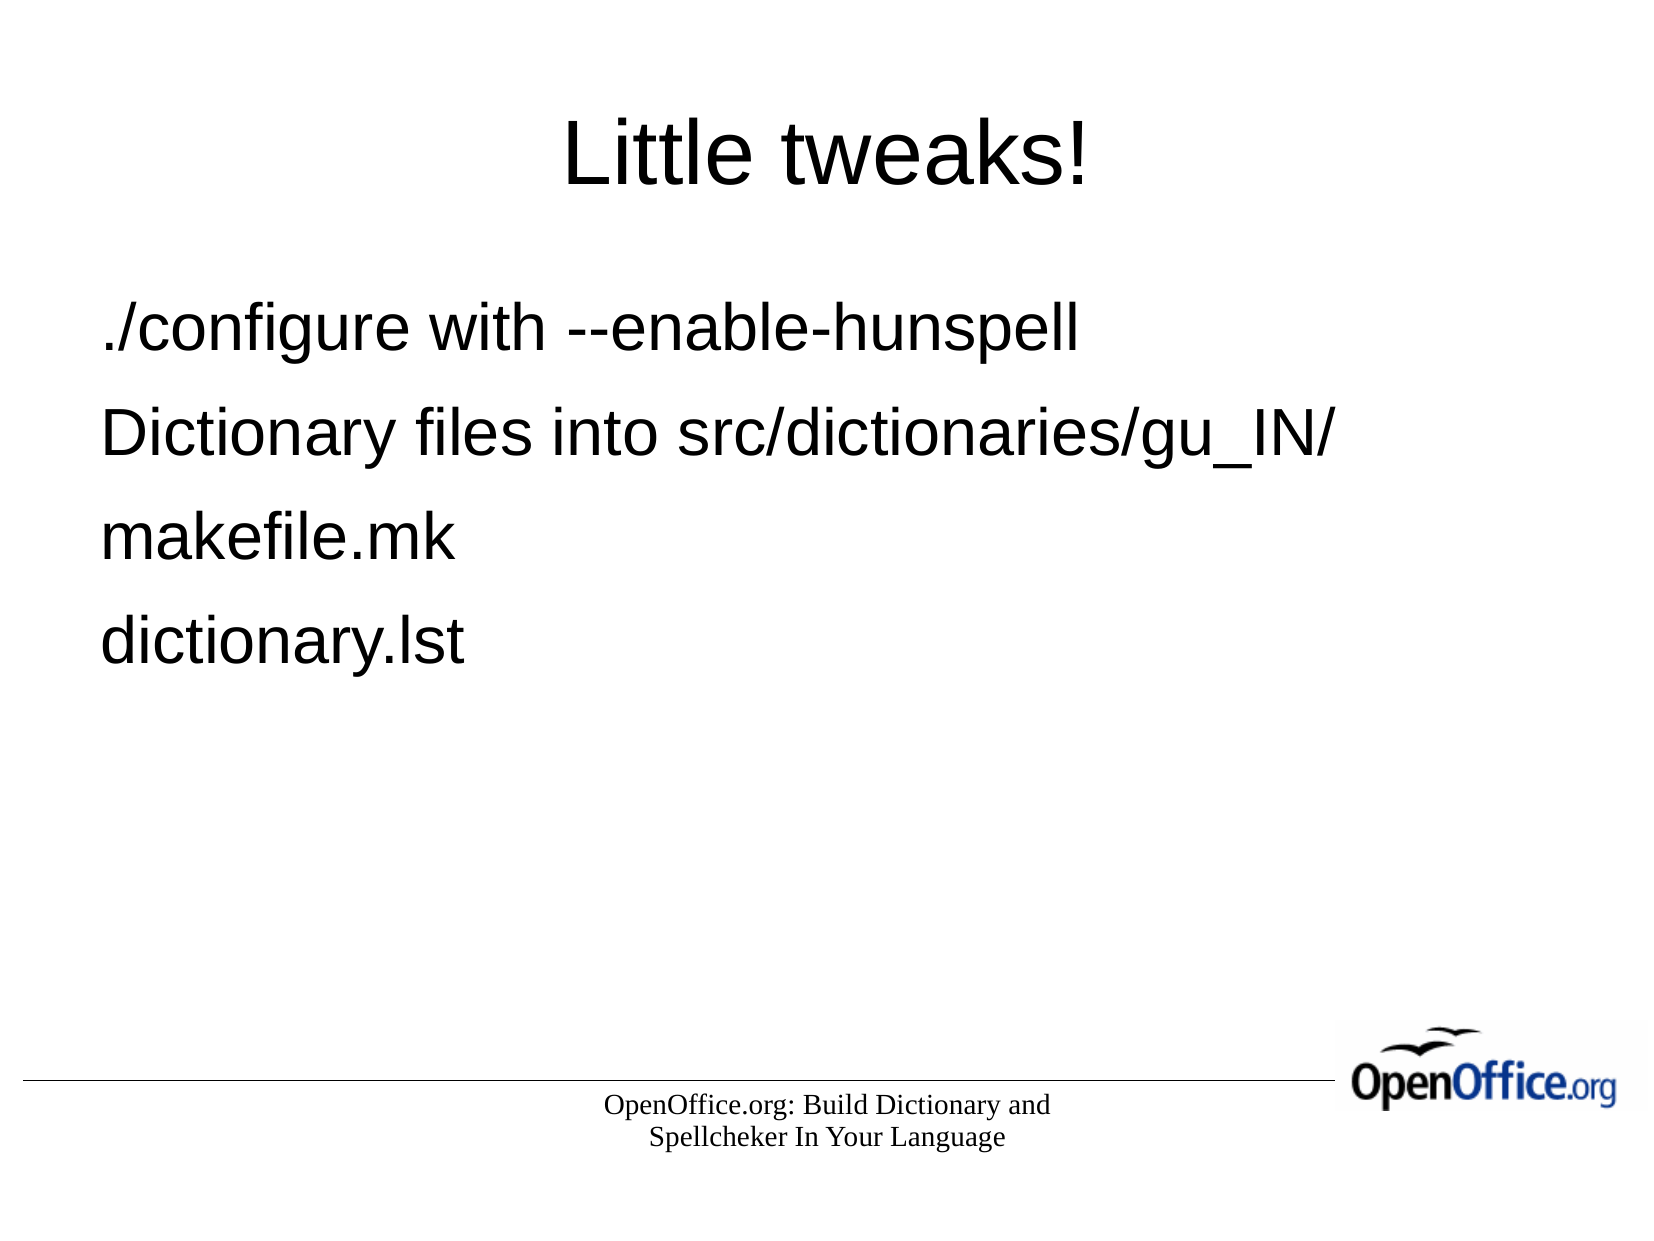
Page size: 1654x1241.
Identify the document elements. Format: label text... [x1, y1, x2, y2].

picture [1335, 1020, 1648, 1111]
title Little tweaks! [82, 56, 1571, 250]
list ./configure with --enable-hunspell Dictionary files into src/dictionaries/gu_IN/ makefile.mk dictionary.lst [82, 290, 1571, 1094]
